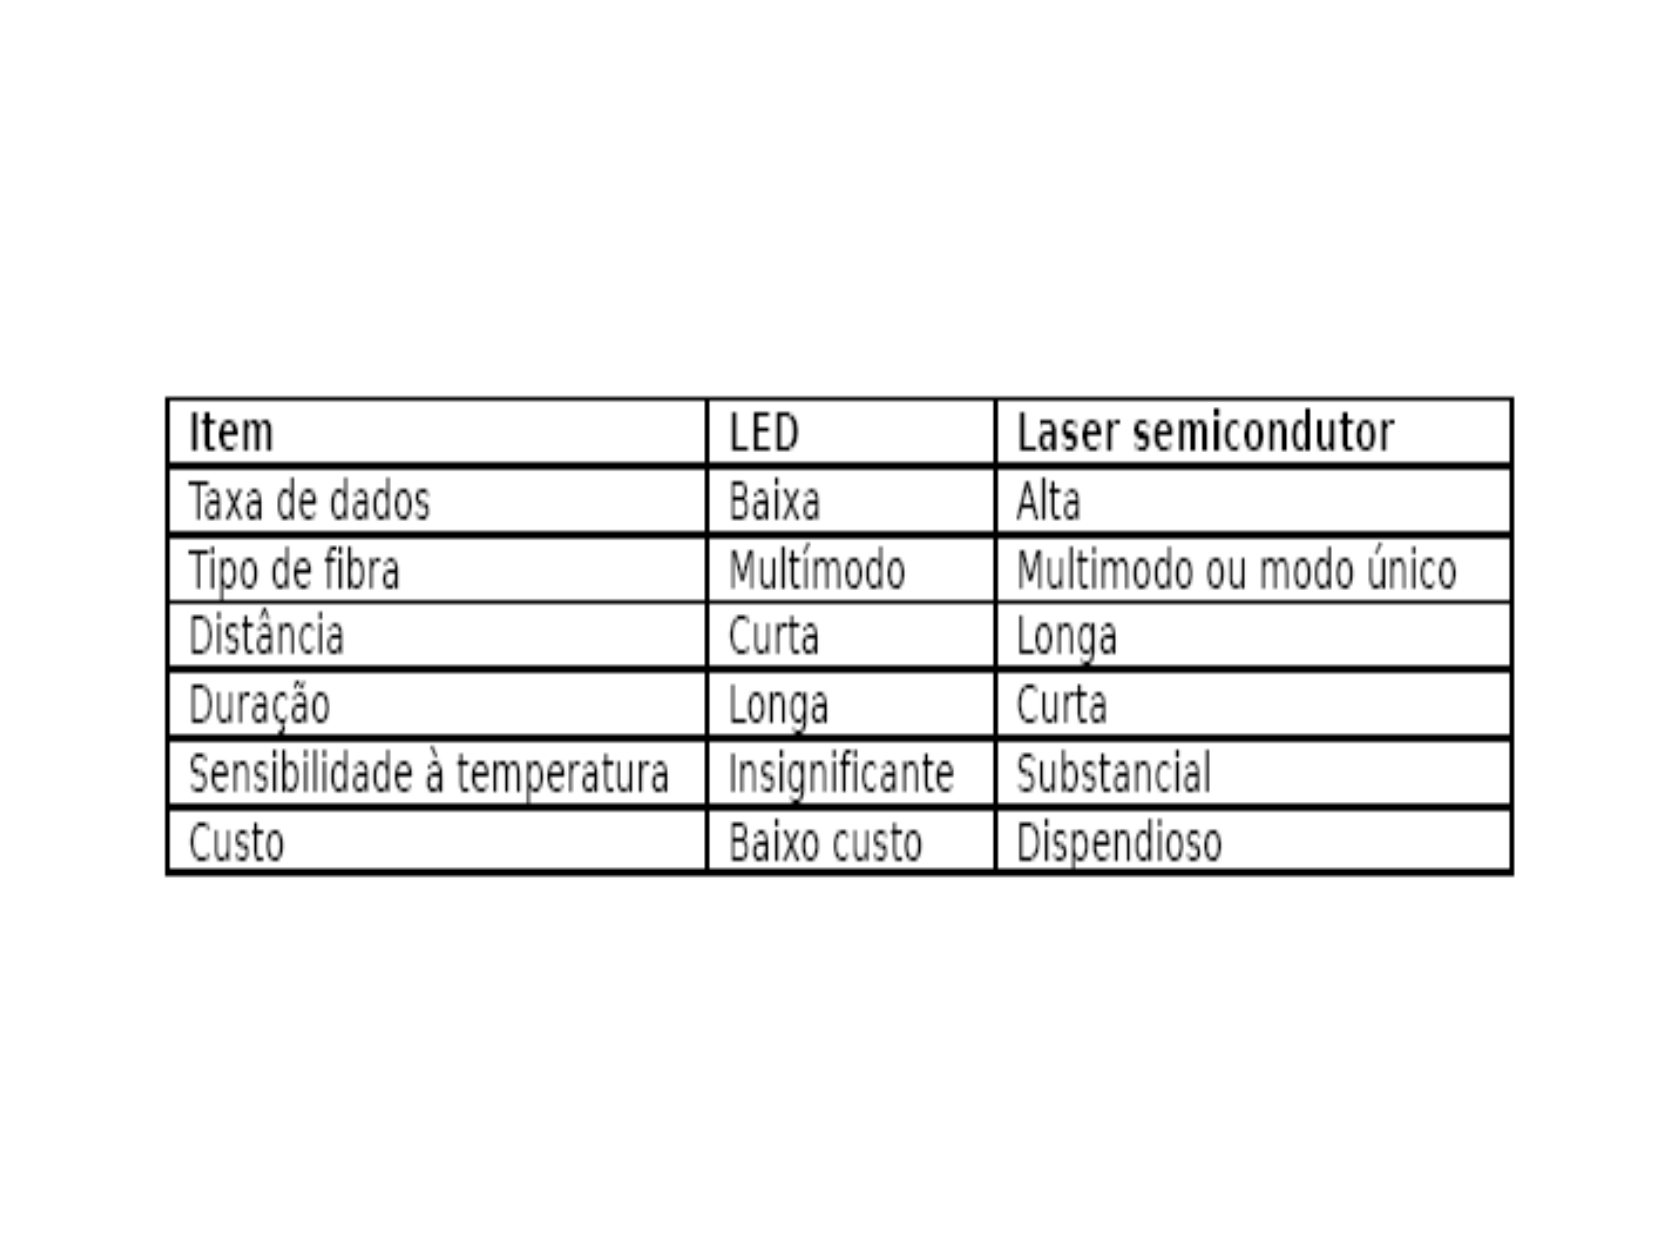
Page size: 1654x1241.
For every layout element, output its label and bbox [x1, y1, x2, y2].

picture [147, 383, 1536, 916]
